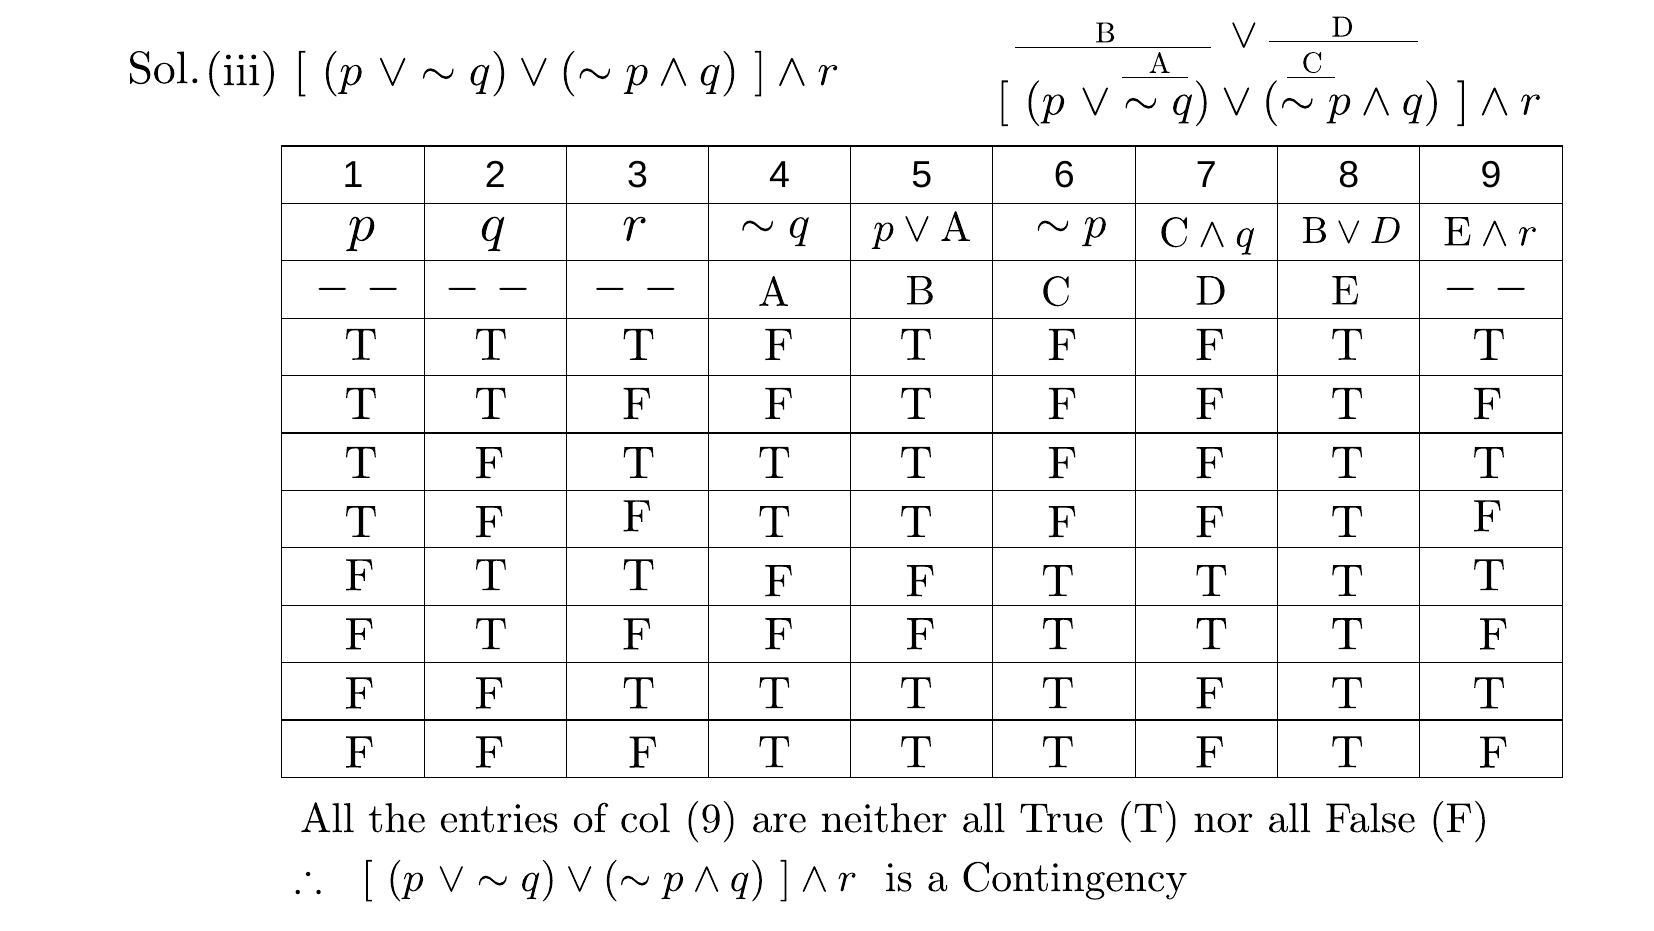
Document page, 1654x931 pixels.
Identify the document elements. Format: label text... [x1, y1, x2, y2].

text_box [1474, 447, 1504, 479]
text_box [623, 328, 654, 360]
text_box [1196, 736, 1223, 768]
text_box [1042, 736, 1073, 768]
table_cell [709, 319, 850, 375]
table_cell [1136, 606, 1277, 662]
text_box [207, 50, 838, 97]
table_cell [1420, 204, 1562, 260]
table_cell [709, 606, 850, 662]
text_box [901, 387, 932, 419]
table_cell [1278, 663, 1419, 719]
text_box [476, 447, 503, 479]
text_box [1037, 217, 1106, 247]
table_cell [851, 606, 992, 662]
text_box [907, 565, 934, 597]
text_box [901, 328, 931, 360]
table_cell [282, 376, 424, 432]
table_cell [1136, 376, 1277, 432]
table_cell [567, 204, 708, 260]
table_header 6 [993, 147, 1135, 203]
table_cell [993, 376, 1135, 432]
table_cell [851, 548, 992, 605]
table_cell [425, 204, 566, 260]
table_cell [709, 376, 850, 432]
table_cell [993, 204, 1135, 260]
text_box [623, 387, 651, 420]
table_header 7 [1136, 147, 1277, 203]
table_cell [1278, 606, 1419, 662]
text_box [475, 328, 506, 360]
table_cell [709, 491, 850, 547]
text_box [1042, 276, 1069, 307]
text_box [1444, 287, 1526, 299]
text_box [759, 736, 790, 768]
table_cell [282, 261, 424, 318]
table_cell [709, 548, 850, 605]
table_header 9 [1420, 147, 1562, 203]
table_cell [1278, 376, 1419, 432]
table_cell [567, 663, 708, 719]
text_box [1048, 328, 1076, 361]
text_box [1196, 677, 1223, 709]
text_box [476, 736, 503, 768]
text_box [476, 677, 503, 709]
text_box [1332, 618, 1363, 650]
text_box [301, 800, 1485, 843]
table_cell [1136, 491, 1277, 547]
table_cell [1278, 204, 1419, 260]
text_box [1474, 328, 1504, 360]
text_box [346, 677, 373, 709]
text_box [1480, 736, 1507, 768]
text_box [346, 506, 376, 537]
text_box [346, 736, 373, 768]
text_box [1474, 559, 1504, 591]
text_box [742, 217, 809, 247]
table_cell [567, 319, 708, 375]
table_cell [1420, 434, 1562, 490]
subtitle [47, 35, 1607, 898]
text_box [1048, 387, 1076, 420]
table_cell [1136, 434, 1277, 490]
table_cell [282, 204, 424, 260]
table_cell [1278, 721, 1419, 777]
text_box [481, 216, 505, 252]
text_box [1149, 51, 1170, 73]
table_cell [1278, 319, 1419, 375]
text_box [316, 287, 398, 299]
text_box [1048, 447, 1076, 479]
table_cell [282, 606, 424, 662]
text_box [765, 565, 792, 597]
text_box [623, 618, 651, 650]
text_box [765, 618, 792, 650]
table_cell [1420, 721, 1562, 777]
text_box [907, 618, 934, 650]
table_cell [567, 434, 708, 490]
table_cell [709, 204, 850, 260]
text_box [1196, 328, 1223, 361]
table_cell [1136, 319, 1277, 375]
table_cell [993, 491, 1135, 547]
text_box [759, 677, 790, 709]
text_box [1474, 677, 1504, 709]
table_cell [993, 721, 1135, 777]
text_box [1332, 736, 1363, 768]
table_cell [425, 548, 566, 605]
text_box [623, 677, 654, 709]
table_cell [709, 261, 850, 318]
table_cell [1420, 261, 1562, 318]
table_cell [1278, 434, 1419, 490]
text_box [759, 446, 790, 478]
text_box [476, 559, 506, 591]
text_box [1302, 217, 1400, 244]
table_header 4 [709, 147, 850, 203]
text_box [475, 387, 506, 419]
table_header 5 [851, 147, 992, 203]
table_cell [567, 606, 708, 662]
text_box [759, 275, 788, 306]
text_box [765, 328, 792, 361]
table_cell [1420, 319, 1562, 375]
table_cell [1278, 491, 1419, 547]
text_box [1161, 217, 1254, 255]
table_cell [567, 548, 708, 605]
text_box [1332, 677, 1363, 709]
text_box [1480, 618, 1507, 650]
text_box [1196, 565, 1227, 597]
table_cell [425, 491, 566, 547]
table_cell [851, 319, 992, 375]
table_cell [1136, 663, 1277, 719]
table_cell [1136, 548, 1277, 605]
text_box [1332, 387, 1363, 419]
text_box [1096, 22, 1115, 43]
table_cell [1136, 261, 1277, 318]
text_box [1332, 328, 1363, 360]
text_box [901, 677, 931, 709]
table_cell [851, 434, 992, 490]
table_cell [709, 721, 850, 777]
text_box [1332, 506, 1363, 537]
text_box [1332, 446, 1363, 478]
table_cell [567, 721, 708, 777]
table_cell [282, 319, 424, 375]
text_box [1303, 51, 1322, 74]
text_box [346, 328, 376, 360]
table_cell [851, 491, 992, 547]
text_box [1196, 618, 1227, 650]
table_cell [851, 663, 992, 719]
text_box [1196, 506, 1223, 538]
text_box [901, 736, 931, 768]
text_box [1444, 217, 1536, 247]
text_box [907, 276, 933, 305]
table_cell [1420, 376, 1562, 432]
text_box [1048, 506, 1076, 538]
text_box [1332, 276, 1359, 305]
table_cell [993, 606, 1135, 662]
table_cell [1420, 606, 1562, 662]
text_box [446, 287, 528, 299]
table_cell [567, 261, 708, 318]
table_cell [851, 721, 992, 777]
text_box [1474, 387, 1501, 420]
text_box [629, 736, 657, 768]
text_box [346, 387, 376, 419]
table_header 2 [425, 147, 566, 203]
table_cell [851, 204, 992, 260]
text_box [1042, 677, 1073, 709]
text_box [1232, 22, 1256, 48]
table_cell [851, 261, 992, 318]
table_cell [851, 376, 992, 432]
text_box [623, 559, 654, 591]
text_box [1042, 565, 1073, 597]
text_box [901, 446, 931, 478]
text_box [1196, 387, 1223, 420]
text_box [1474, 500, 1501, 532]
table_cell [1136, 721, 1277, 777]
table_header 3 [567, 147, 708, 203]
table_cell [282, 434, 424, 490]
table_cell [282, 548, 424, 605]
text_box [1332, 565, 1363, 597]
table_cell [425, 721, 566, 777]
table_cell [1278, 548, 1419, 605]
text_box [476, 618, 506, 650]
table_cell [993, 434, 1135, 490]
table_cell [282, 491, 424, 547]
table_cell [993, 548, 1135, 605]
table_cell [282, 663, 424, 719]
table_cell [567, 376, 708, 432]
text_box [476, 506, 503, 538]
text_box [765, 387, 792, 420]
text_box [346, 618, 373, 650]
table_cell [1278, 261, 1419, 318]
text_box [346, 446, 376, 478]
table_cell [1136, 204, 1277, 260]
table_cell [1420, 663, 1562, 719]
table_cell [709, 434, 850, 490]
table_cell [1420, 491, 1562, 547]
text_box [346, 216, 375, 252]
table_cell [425, 663, 566, 719]
text_box [346, 559, 373, 591]
text_box [1196, 276, 1225, 305]
text_box [594, 287, 675, 299]
table_cell [425, 261, 566, 318]
text_box [1196, 447, 1223, 479]
text_box [759, 506, 790, 537]
table_cell [425, 319, 566, 375]
text_box [129, 50, 198, 85]
table_cell [282, 721, 424, 777]
table_cell [993, 319, 1135, 375]
table_cell [709, 663, 850, 719]
text_box [1043, 618, 1073, 650]
table_cell [425, 376, 566, 432]
table_cell [1420, 548, 1562, 605]
text_box [295, 859, 1187, 902]
text_box [623, 216, 646, 242]
text_box [623, 500, 651, 532]
table_cell [993, 663, 1135, 719]
text_box [623, 447, 654, 479]
table_header 1 [282, 147, 424, 203]
table_cell [425, 434, 566, 490]
table_cell [425, 606, 566, 662]
table_cell [993, 261, 1135, 318]
text_box [901, 506, 931, 537]
table_header 8 [1278, 147, 1419, 203]
text_box [998, 80, 1540, 127]
table_cell [567, 491, 708, 547]
text_box [871, 211, 970, 249]
text_box [1332, 16, 1353, 37]
